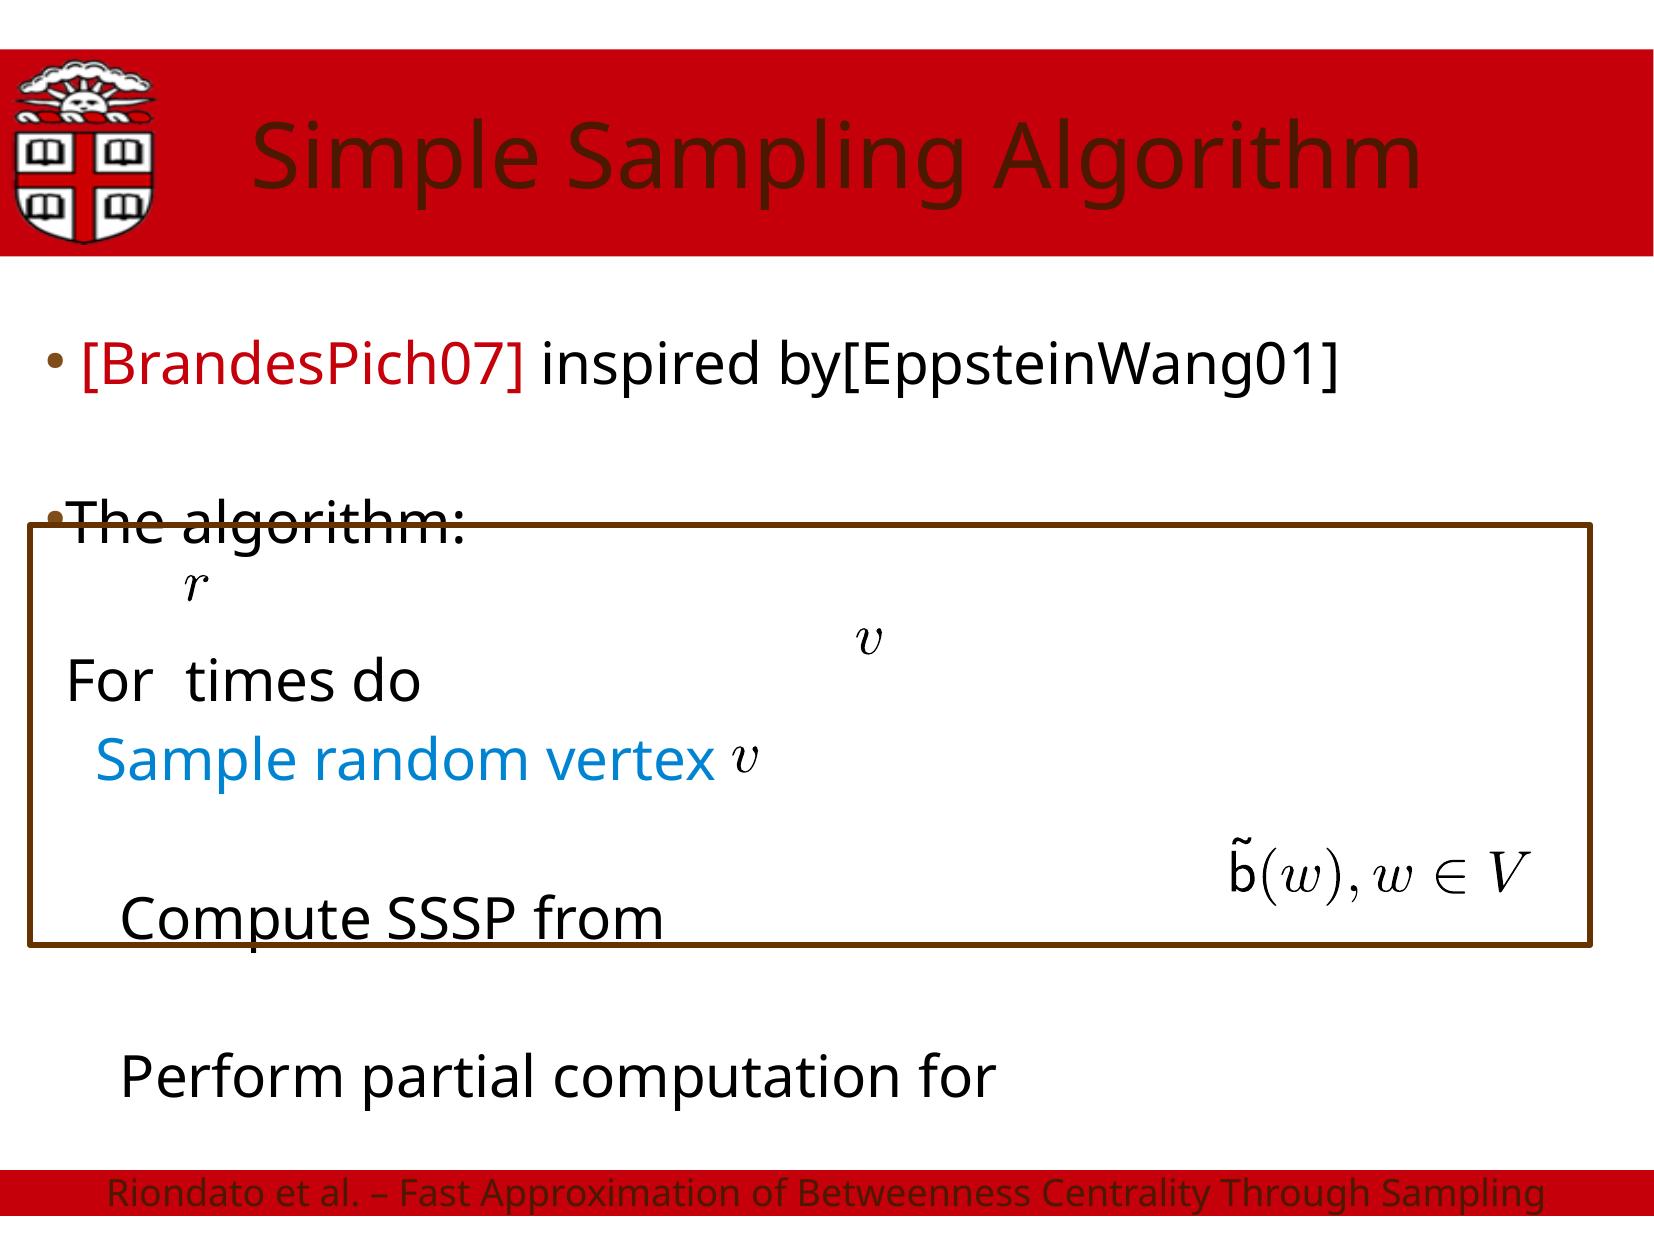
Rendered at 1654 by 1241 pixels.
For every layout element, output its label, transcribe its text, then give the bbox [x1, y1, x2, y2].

text_box [854, 628, 885, 655]
text_box Riondato et al. – Fast Approximation of Betweenness Centrality Through Sampling [0, 1170, 1654, 1216]
picture [11, 59, 158, 245]
text_box [BrandesPich07] inspired by[EppsteinWang01] The algorithm: For times do Sample random vertex Compute SSSP from Perform partial computation for [30, 315, 1621, 1029]
title Simple Sampling Algorithm [0, 49, 1654, 257]
text_box [730, 746, 761, 773]
text_box [183, 574, 212, 602]
text_box [1226, 837, 1534, 906]
text_box [BrandesPich07] inspired by[EppsteinWang01] The algorithm: For times do Sample random vertex Compute SSSP from Perform partial computation for [33, 528, 1587, 942]
